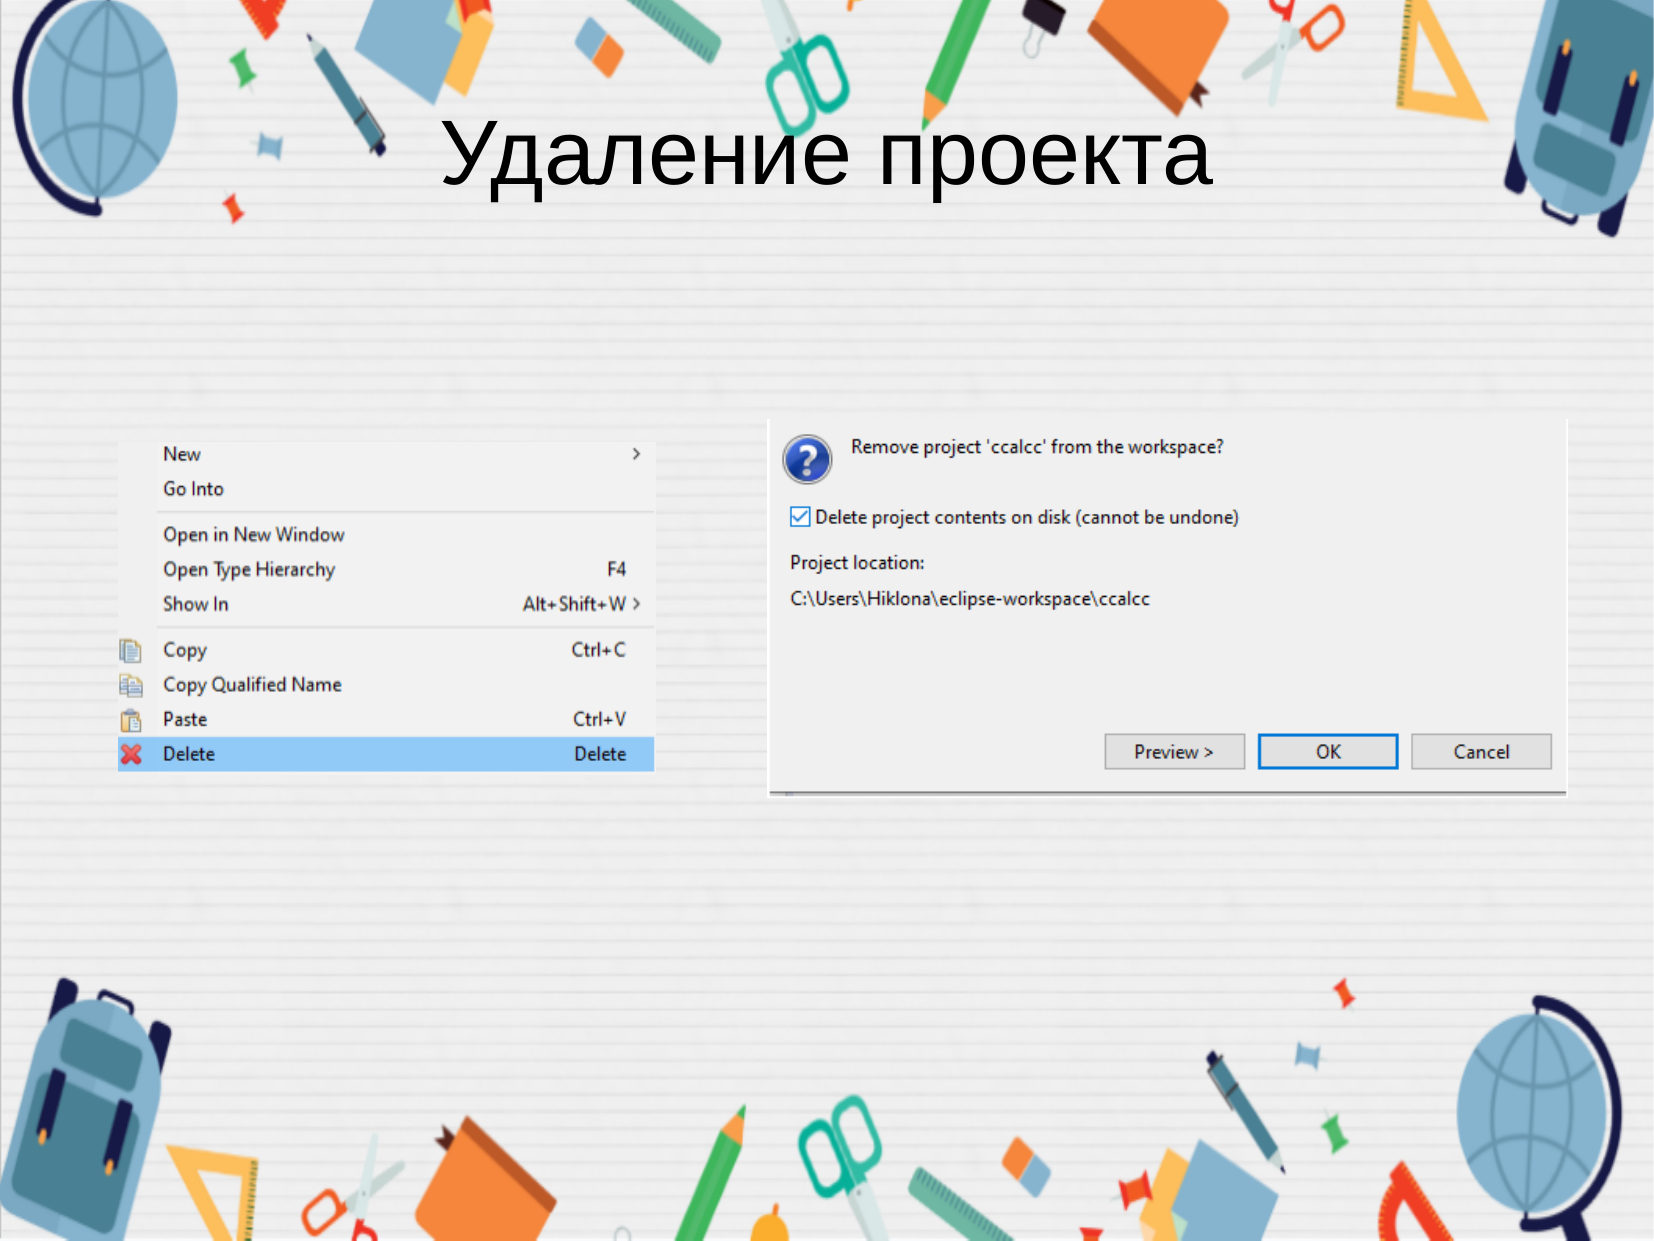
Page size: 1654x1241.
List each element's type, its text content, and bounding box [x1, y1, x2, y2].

title Удаление проекта [82, 49, 1571, 257]
picture [0, 0, 1654, 1241]
